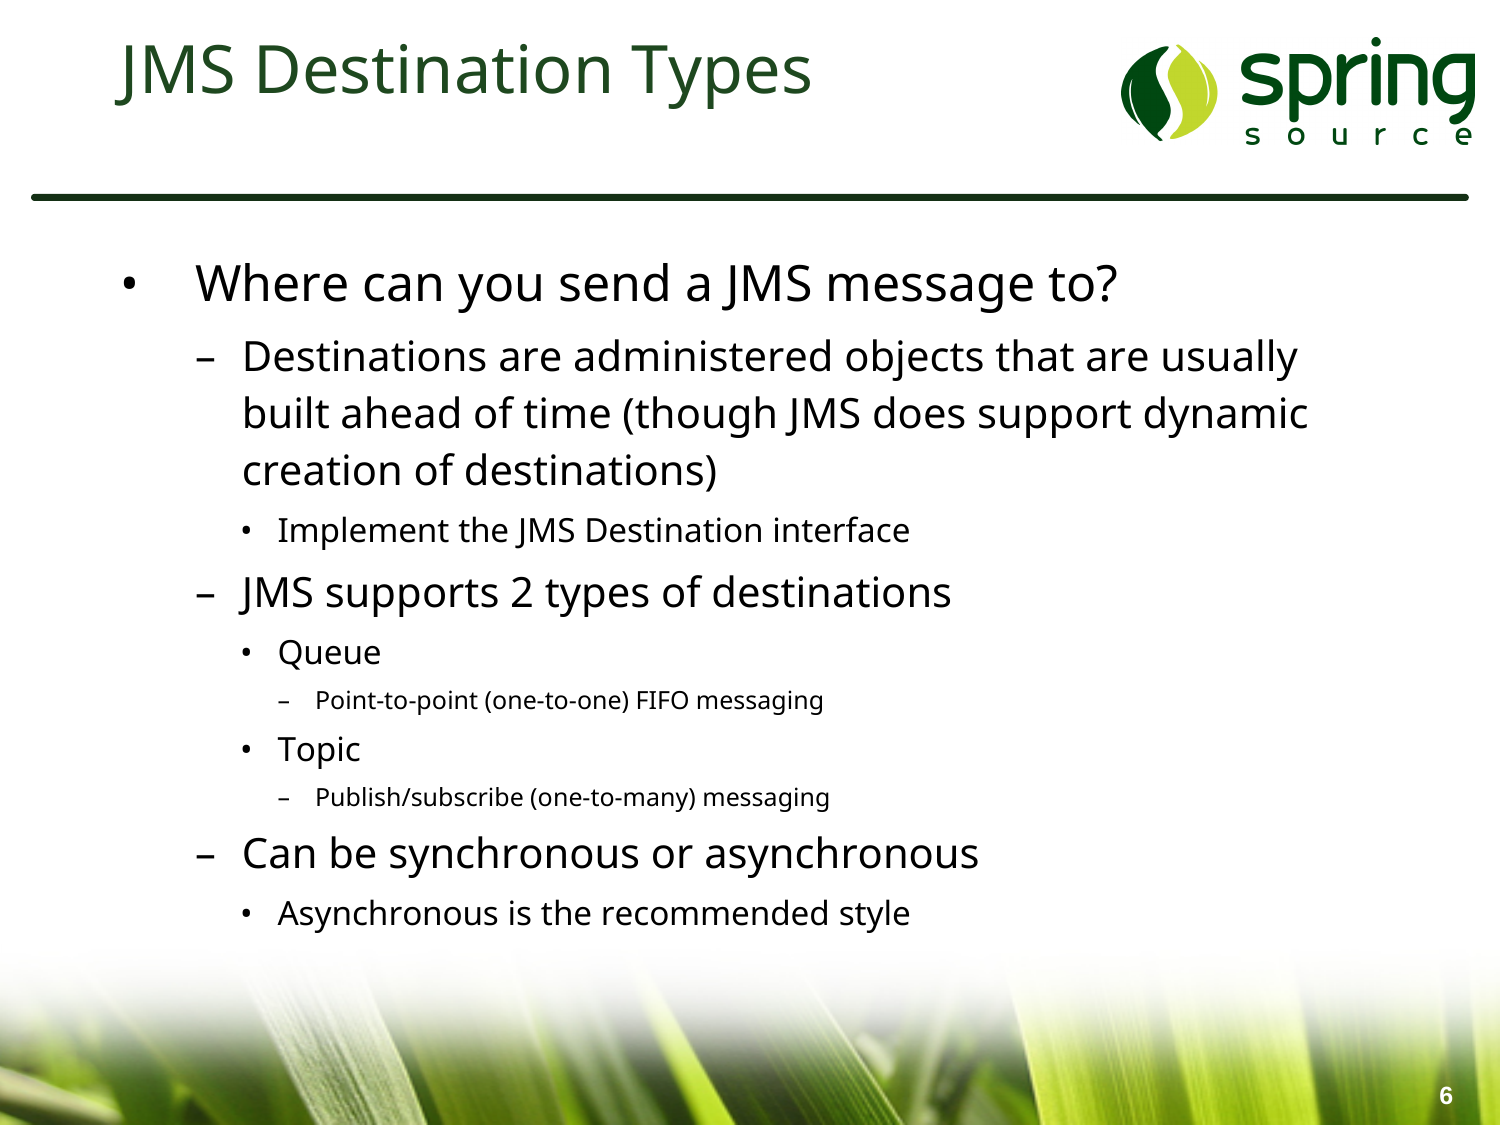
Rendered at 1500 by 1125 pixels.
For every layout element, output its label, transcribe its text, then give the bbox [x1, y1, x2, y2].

picture [0, 944, 1500, 1125]
picture [1138, 37, 1475, 145]
list Where can you send a JMS message to? Destinations are administered objects that are usually built ahead of time (though JMS does support dynamic creation of destinations) Implement the JMS Destination interface JMS supports 2 types of destinations Queue Point-to-point (one-to-one) FIFO messaging Topic Publish/subscribe (one-to-many) messaging Can be synchronous or asynchronous Asynchronous is the recommended style [105, 240, 1396, 904]
title JMS Destination Types [105, 15, 1138, 178]
